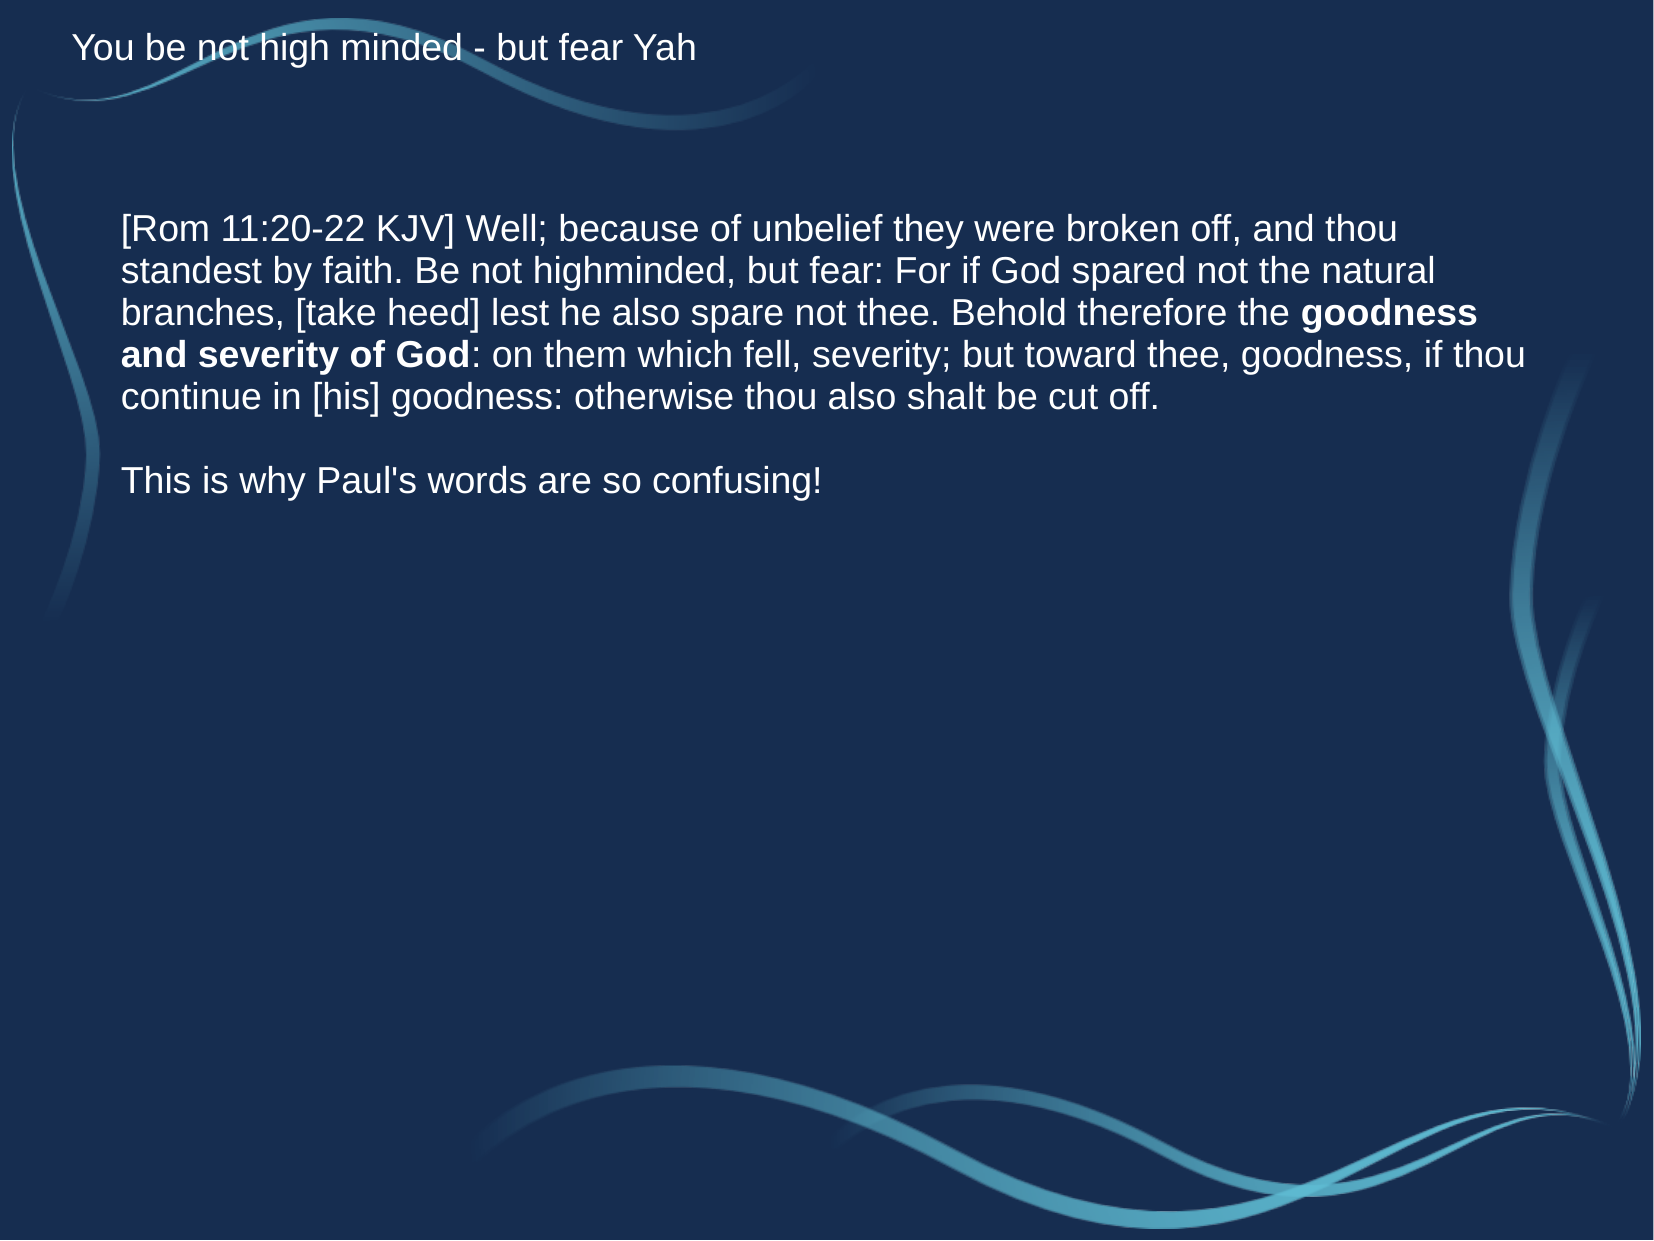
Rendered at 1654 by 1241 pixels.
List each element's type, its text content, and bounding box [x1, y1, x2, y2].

list [Rom 11:20-22 KJV] Well; because of unbelief they were broken off, and thou standest by faith. Be not highminded, but fear: For if God spared not the natural branches, [take heed] lest he also spare not thee. Behold therefore the goodness and severity of God: on them which fell, severity; but toward thee, goodness, if thou continue in [his] goodness: otherwise thou also shalt be cut off. This is why Paul's words are so confusing! [102, 200, 1546, 1104]
picture [12, 18, 105, 625]
title You be not high minded - but fear Yah [56, 18, 1545, 218]
picture [460, 346, 1641, 1229]
